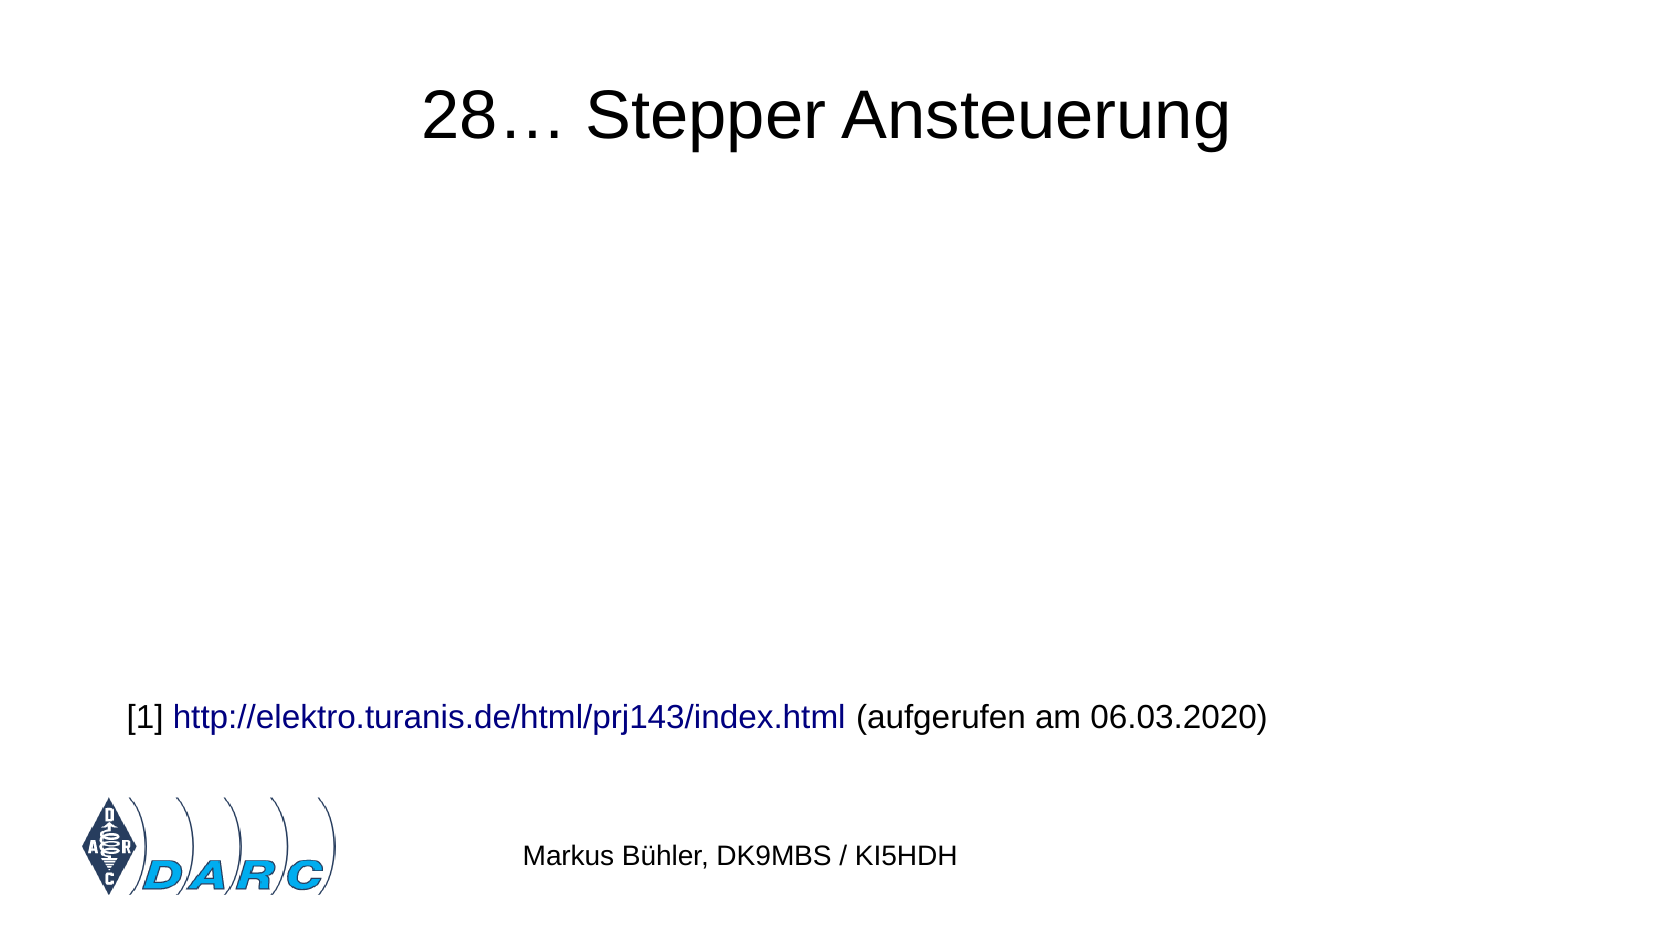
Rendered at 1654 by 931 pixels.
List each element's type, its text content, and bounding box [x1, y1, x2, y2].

title 28… Stepper Ansteuerung [82, 37, 1571, 193]
text_box [1] http://elektro.turanis.de/html/prj143/index.html (aufgerufen am 06.03.2020) [111, 690, 1359, 780]
text_box Markus Bühler, DK9MBS / KI5HDH [507, 832, 1121, 879]
picture [82, 797, 336, 895]
